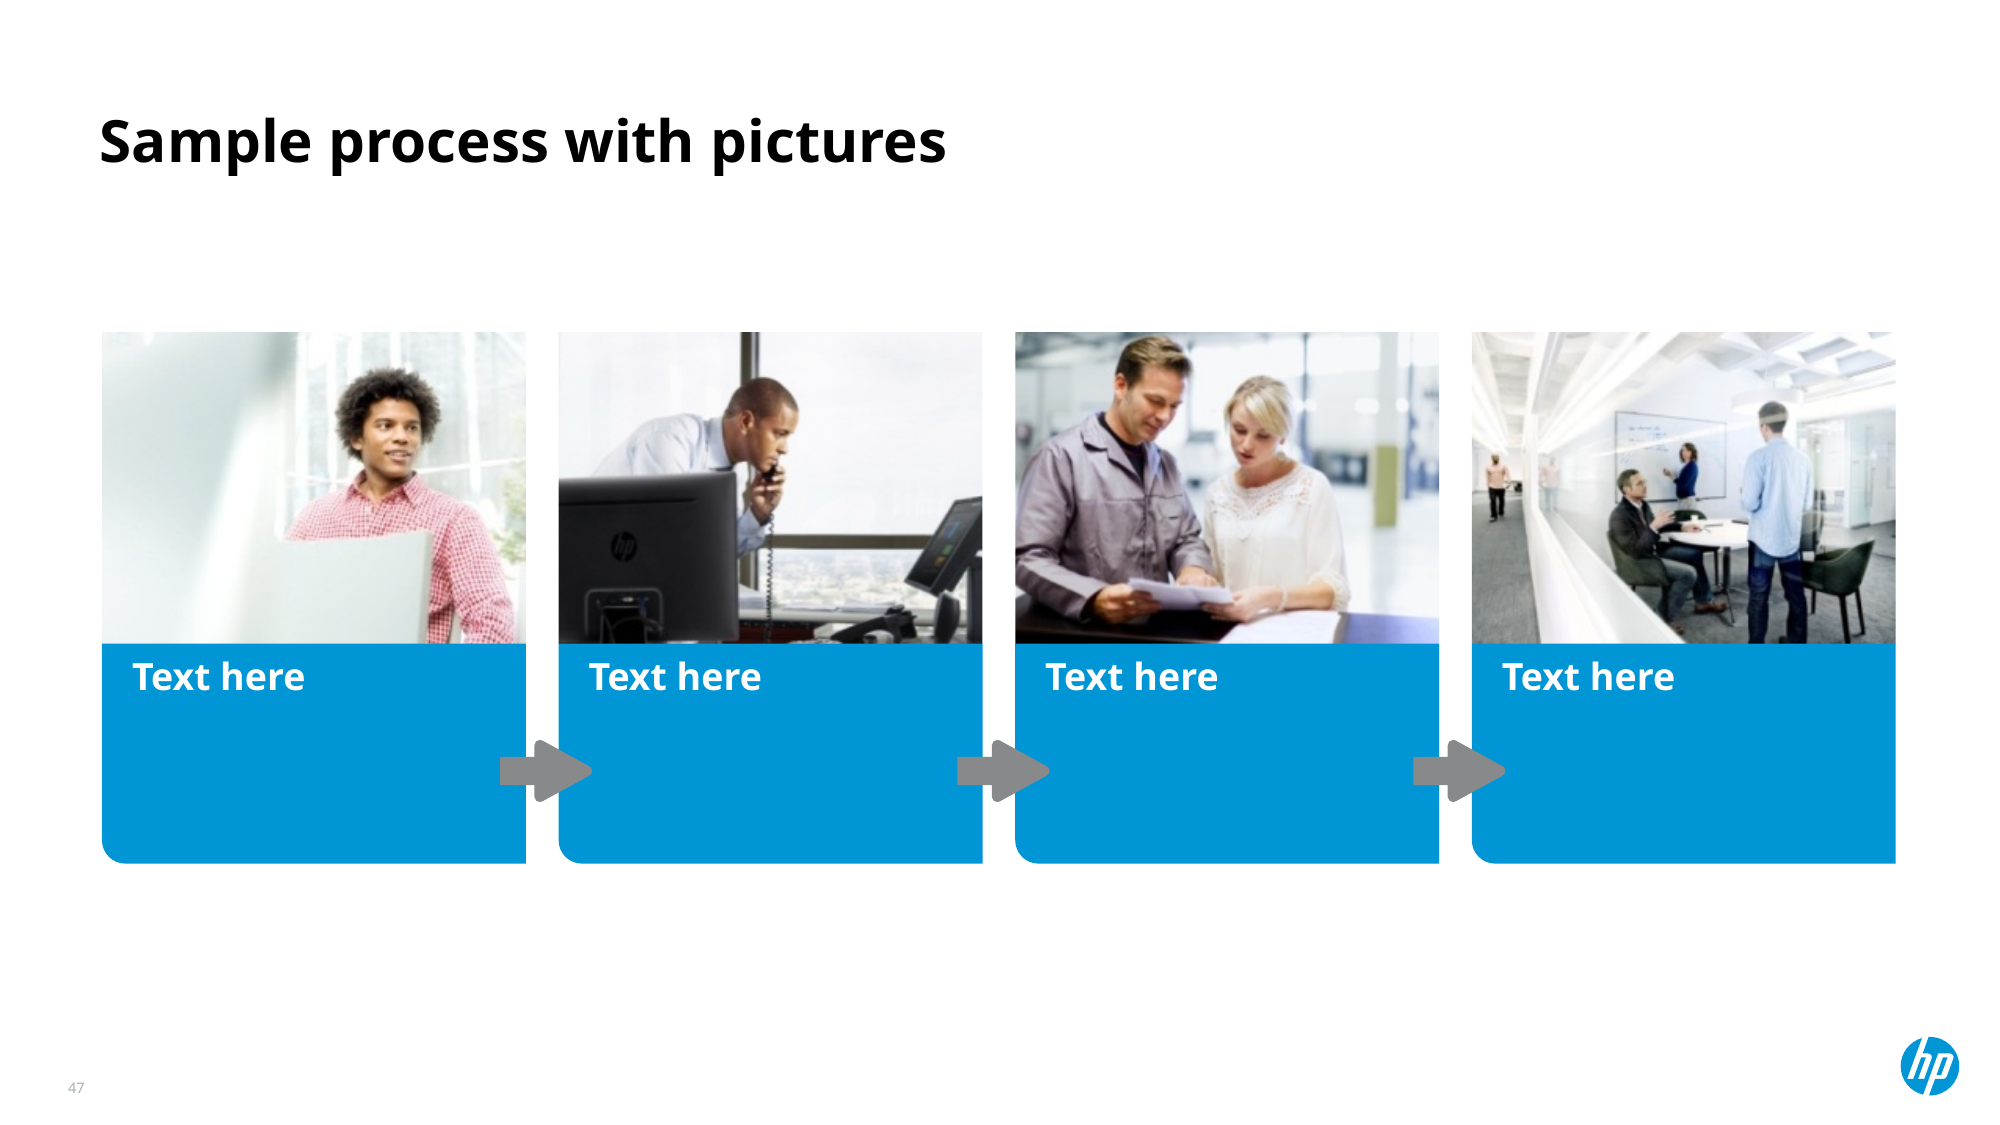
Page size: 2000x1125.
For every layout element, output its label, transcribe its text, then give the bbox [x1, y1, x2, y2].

picture [1471, 332, 1896, 643]
text_box [1413, 739, 1506, 803]
slide_number <number> [34, 1062, 85, 1099]
text_box [957, 739, 1050, 803]
text_box Text here [1015, 643, 1440, 864]
picture [558, 332, 983, 643]
text_box [500, 739, 593, 803]
picture [102, 332, 526, 643]
text_box Text here [101, 643, 526, 864]
picture [1015, 332, 1440, 643]
title Sample process with pictures [99, 50, 1900, 175]
text_box Text here [1471, 643, 1896, 864]
text_box Text here [558, 643, 983, 864]
